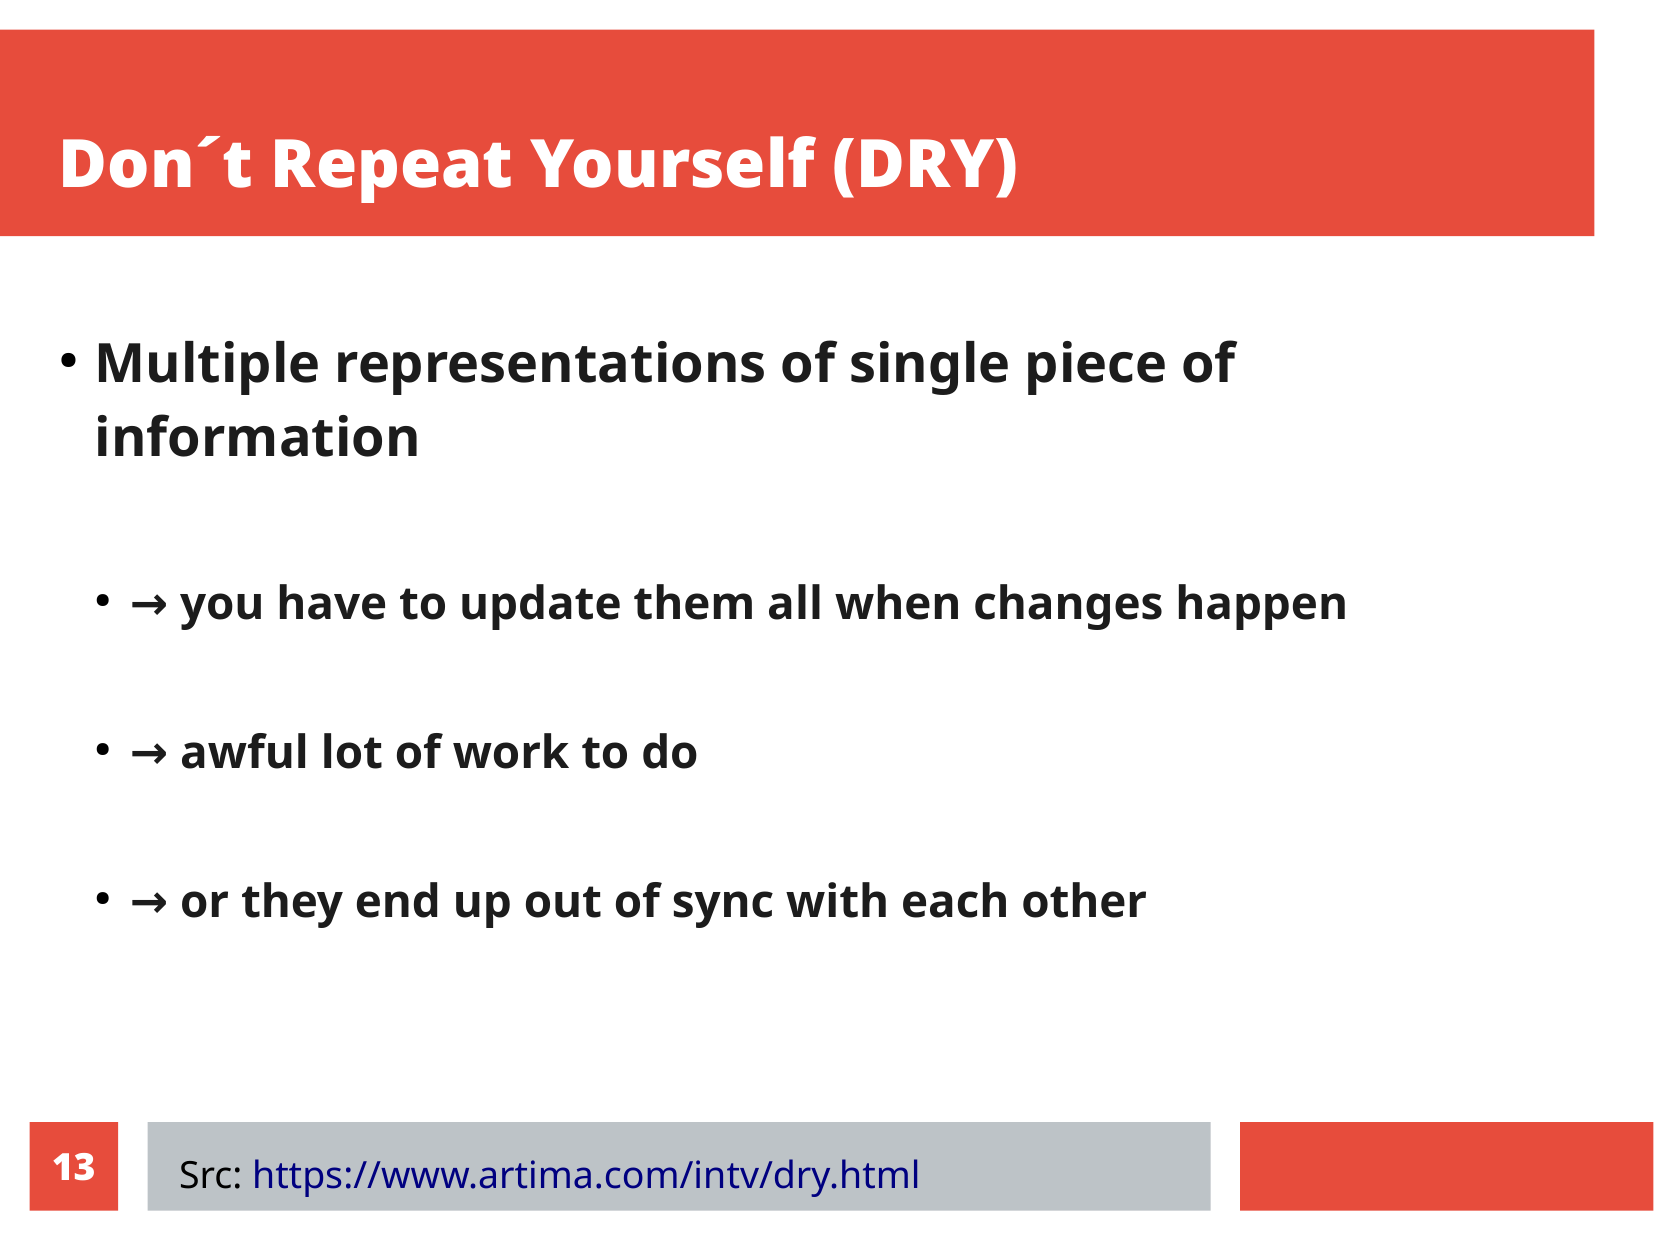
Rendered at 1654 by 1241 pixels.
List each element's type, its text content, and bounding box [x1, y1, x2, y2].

text_box Src: https://www.artima.com/intv/dry.html [164, 1141, 1628, 1204]
title Don´t Repeat Yourself (DRY) [59, 59, 1595, 207]
list Multiple representations of single piece of information → you have to update them all when changes happen → awful lot of work to do → or they end up out of sync with each other [59, 324, 1565, 1093]
